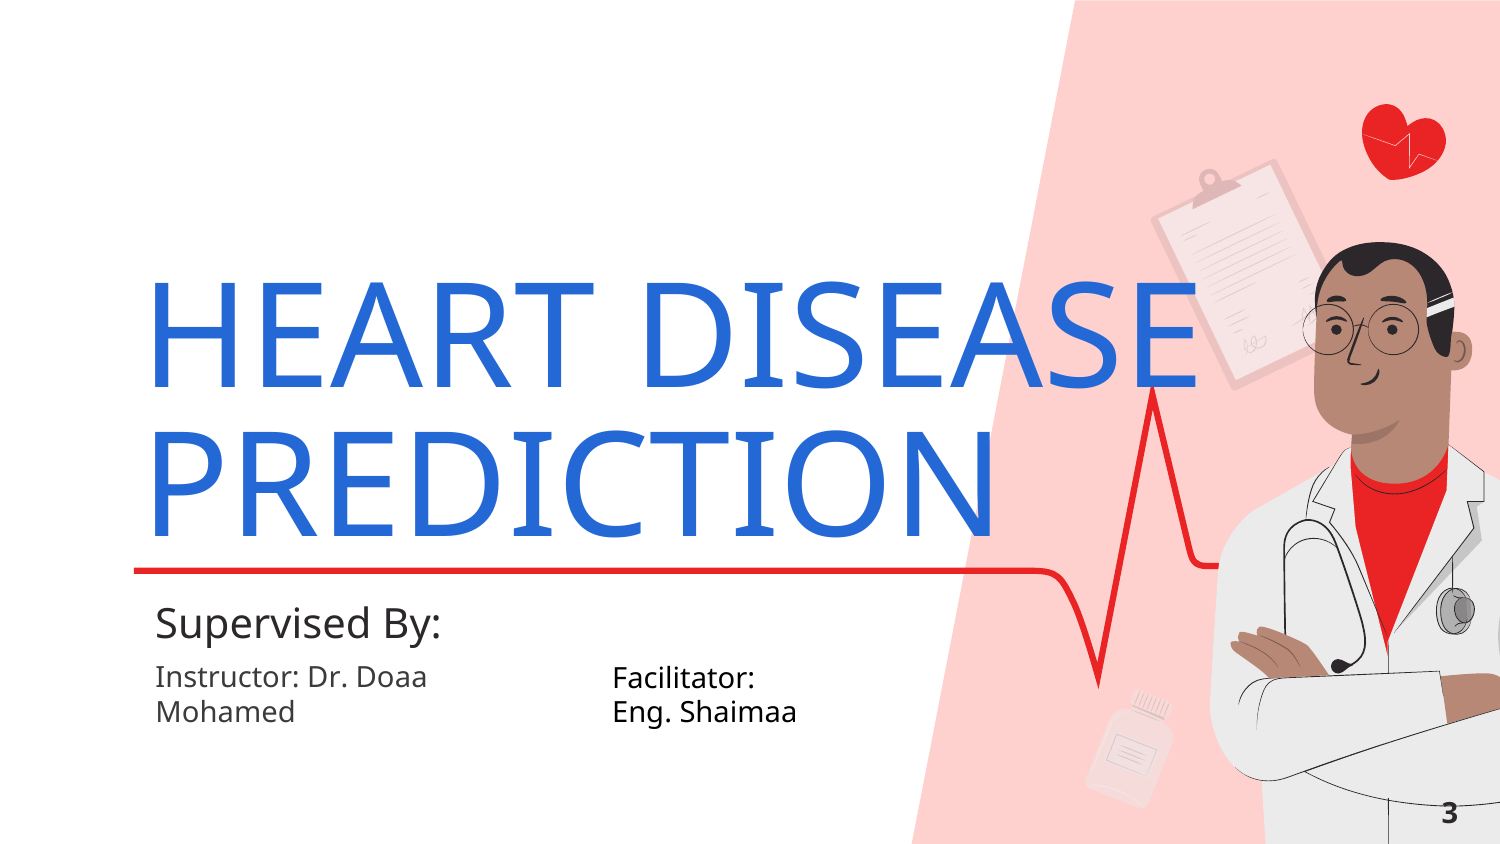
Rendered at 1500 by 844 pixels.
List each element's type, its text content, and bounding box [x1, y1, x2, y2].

text_box Instructor: Dr. Doaa Mohamed [140, 651, 563, 702]
text_box Facilitator: Eng. Shaimaa [612, 658, 923, 702]
title HEART DISEASE PREDICTION [126, 244, 1500, 581]
text_box 3 [1417, 787, 1483, 834]
subtitle Supervised By: [140, 581, 502, 623]
